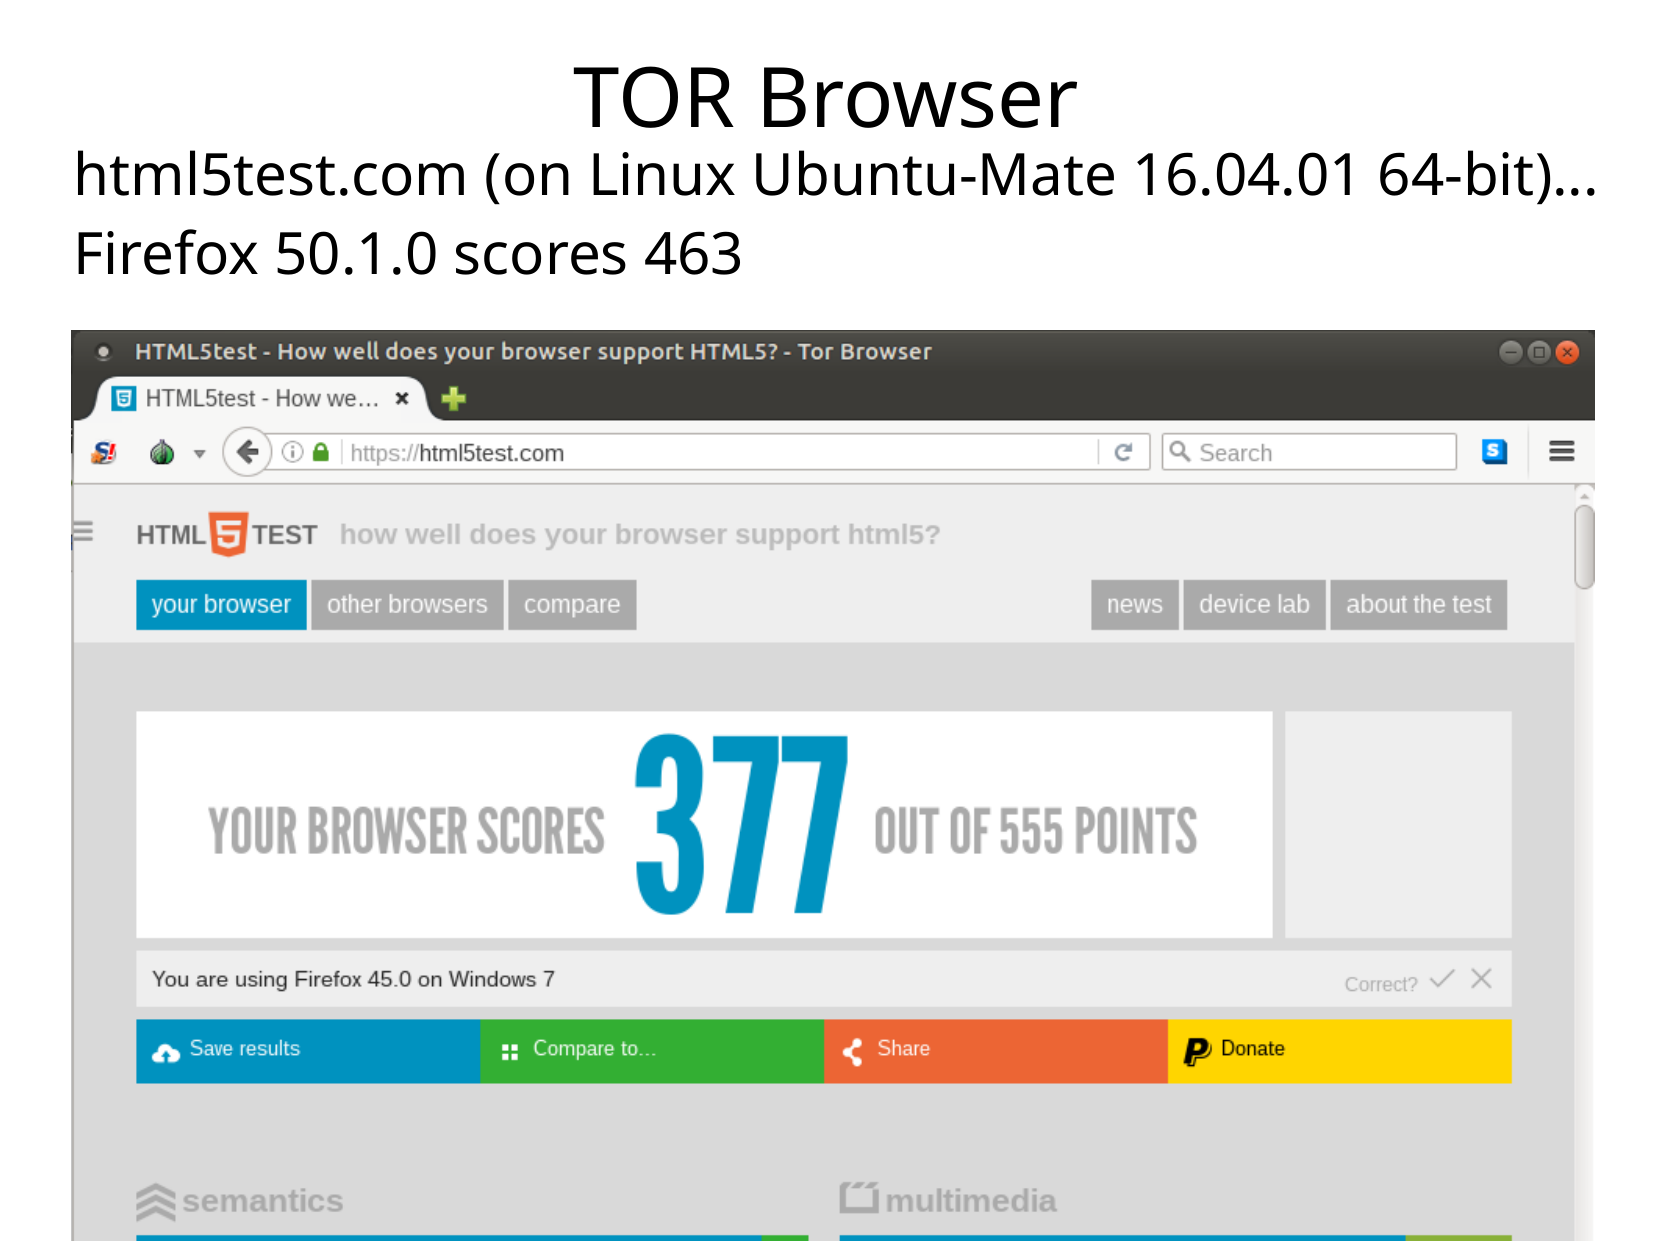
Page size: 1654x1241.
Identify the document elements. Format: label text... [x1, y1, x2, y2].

title TOR Browser [82, 49, 1571, 141]
picture [71, 330, 1595, 1241]
text_box html5test.com (on Linux Ubuntu-Mate 16.04.01 64-bit)... Firefox 50.1.0 scores 463 [59, 141, 1571, 284]
